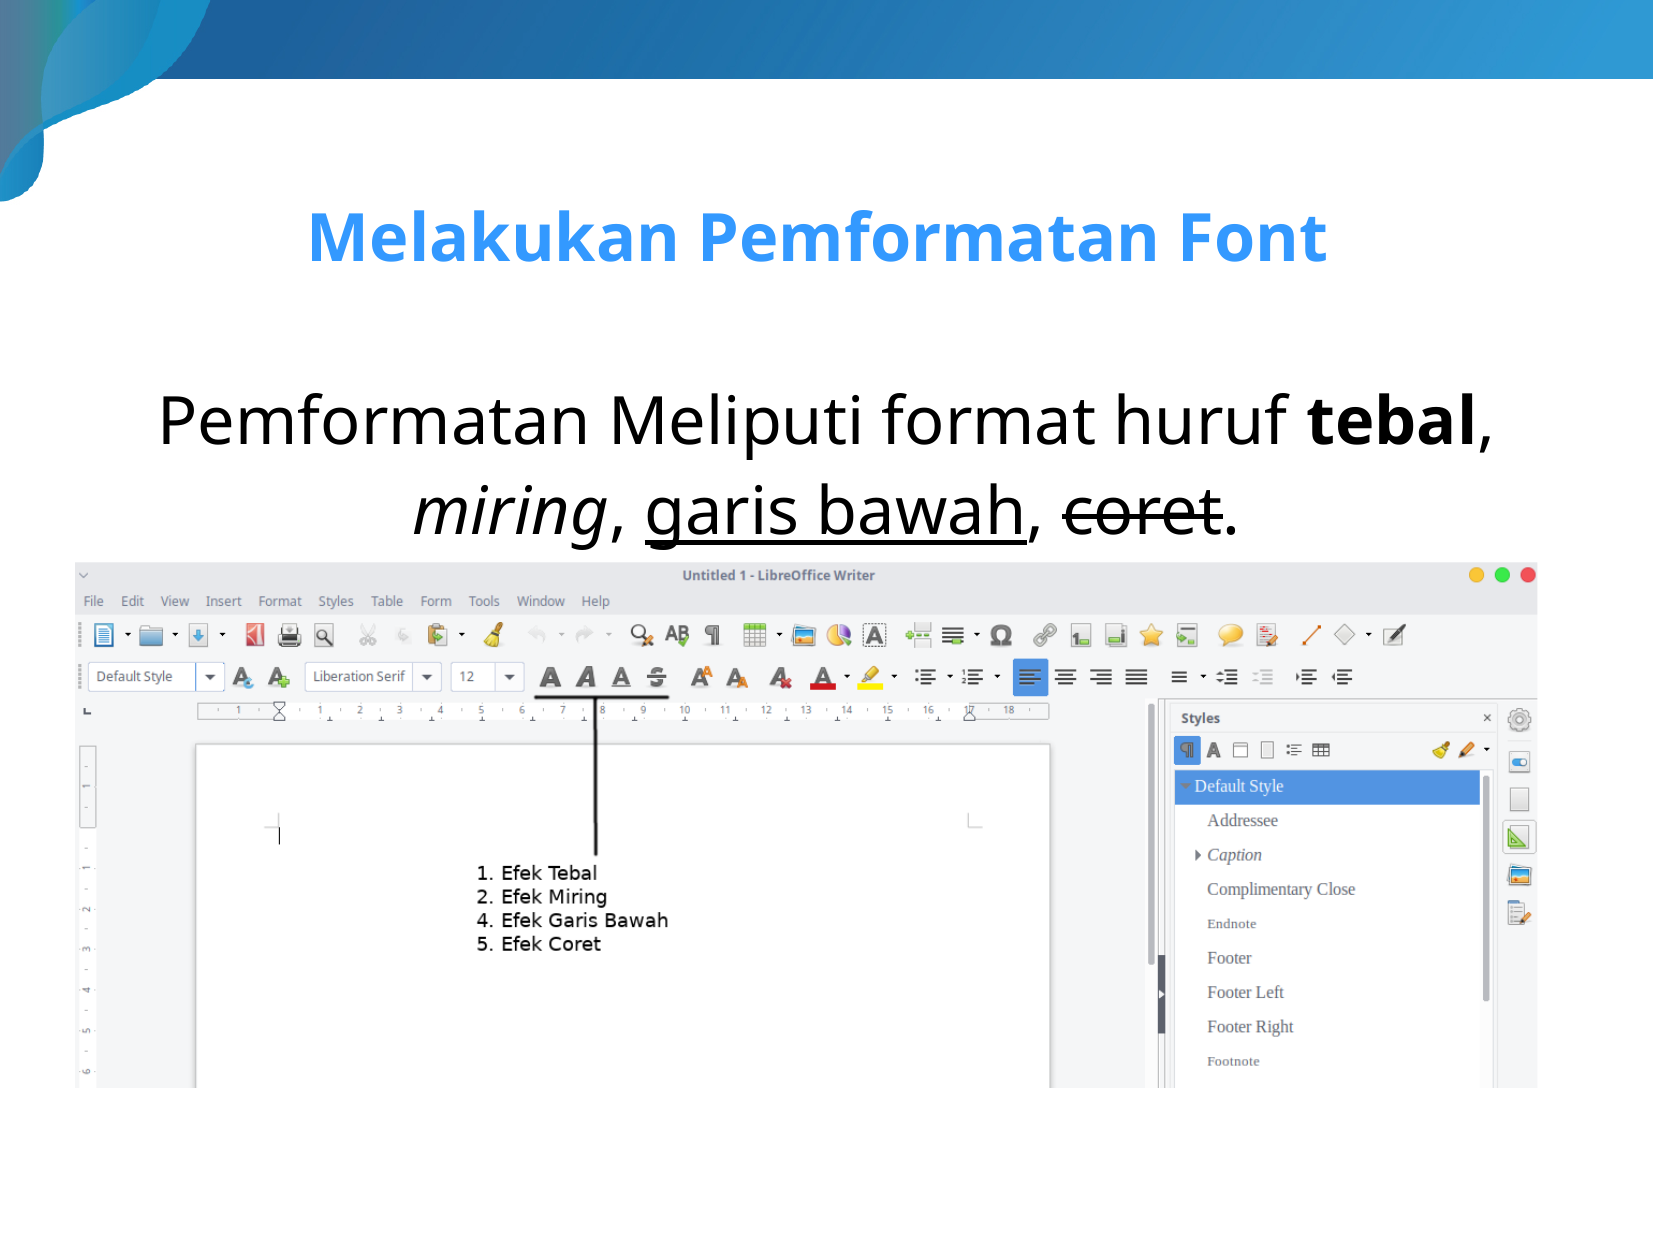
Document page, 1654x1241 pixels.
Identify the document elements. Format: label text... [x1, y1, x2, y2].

picture [0, 0, 1653, 1241]
title Melakukan Pemformatan Font [82, 132, 1571, 340]
subtitle Pemformatan Meliputi format huruf tebal, miring, garis bawah, coret. [82, 372, 1571, 1093]
